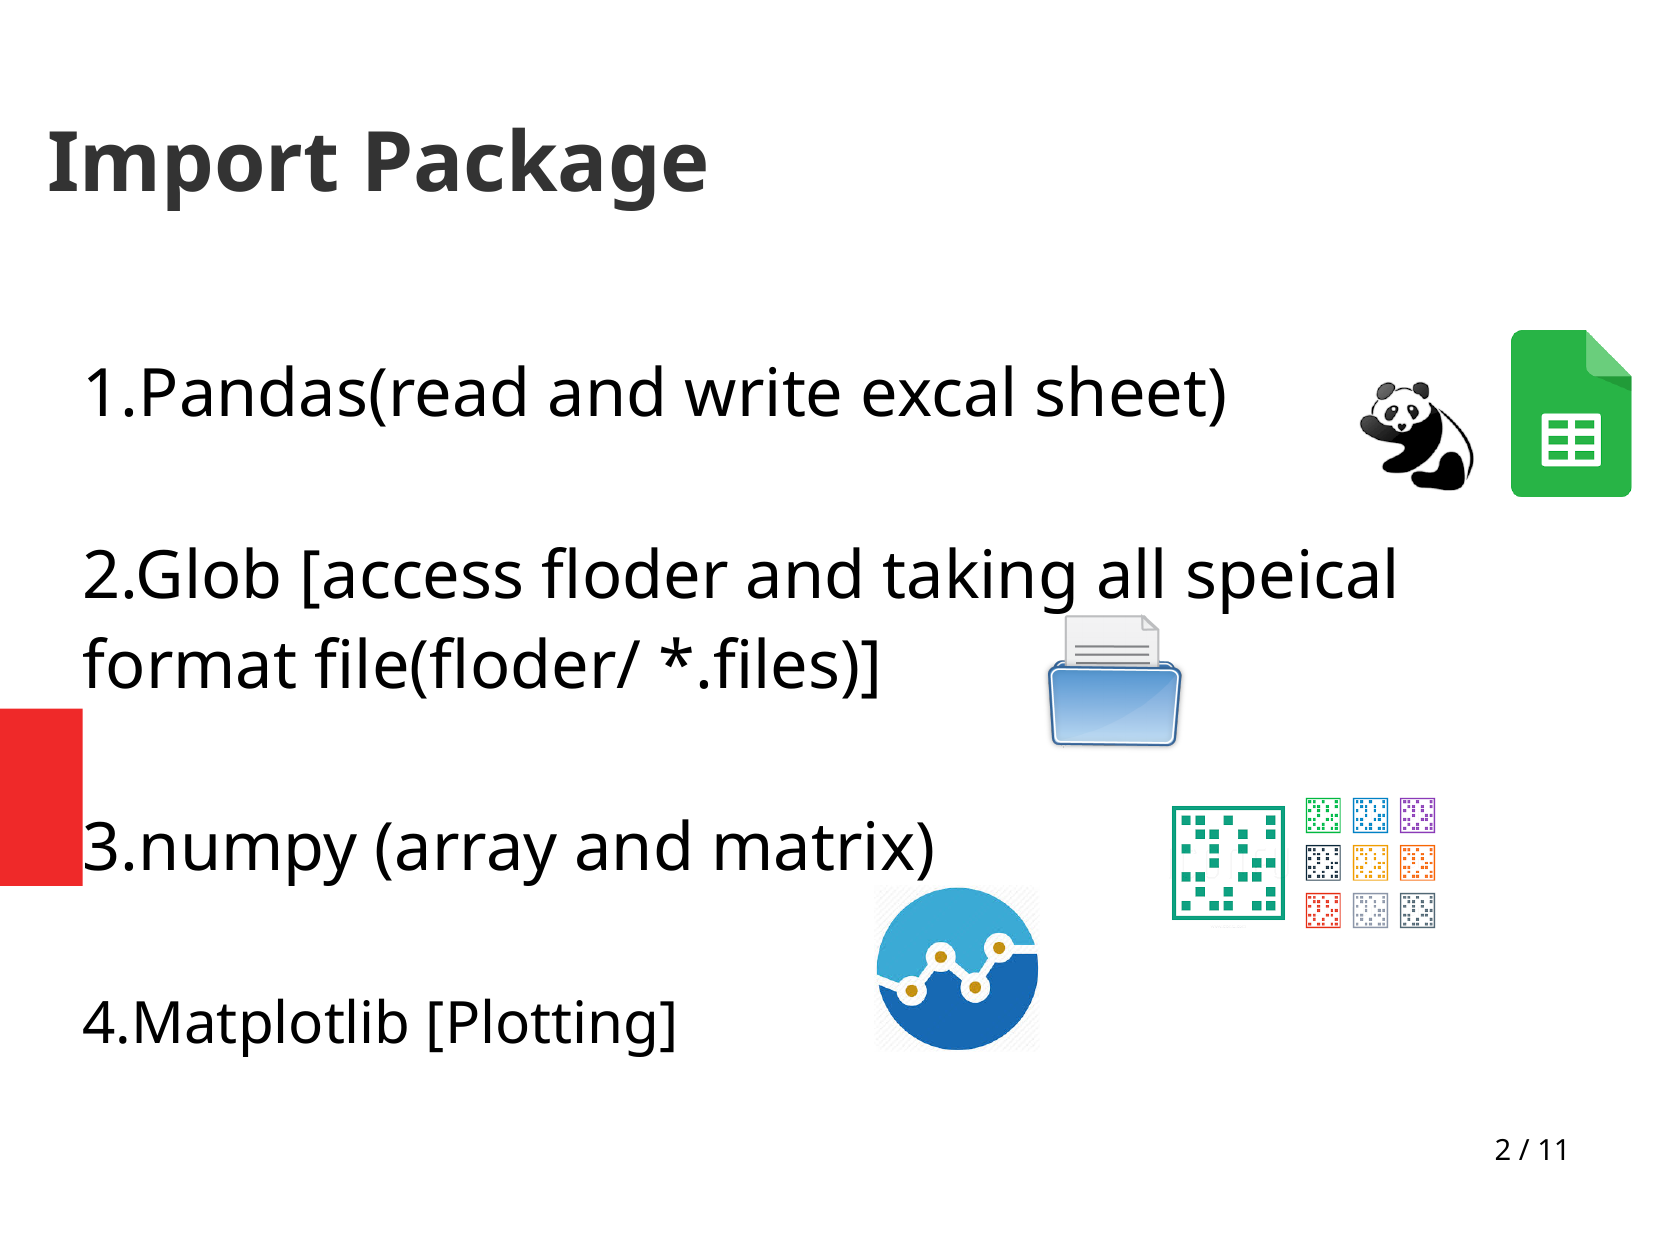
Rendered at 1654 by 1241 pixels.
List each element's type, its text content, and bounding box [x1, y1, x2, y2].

picture [1157, 791, 1441, 934]
picture [874, 885, 1040, 1052]
subtitle 1.Pandas(read and write excal sheet) 2.Glob [access floder and taking all speical format file(floder/ *.files)] 3.numpy (array and matrix) 4.Matplotlib [Plotting] [82, 271, 1548, 1134]
picture [1039, 614, 1190, 755]
title Import Package [47, 22, 1453, 296]
picture [1332, 330, 1654, 520]
